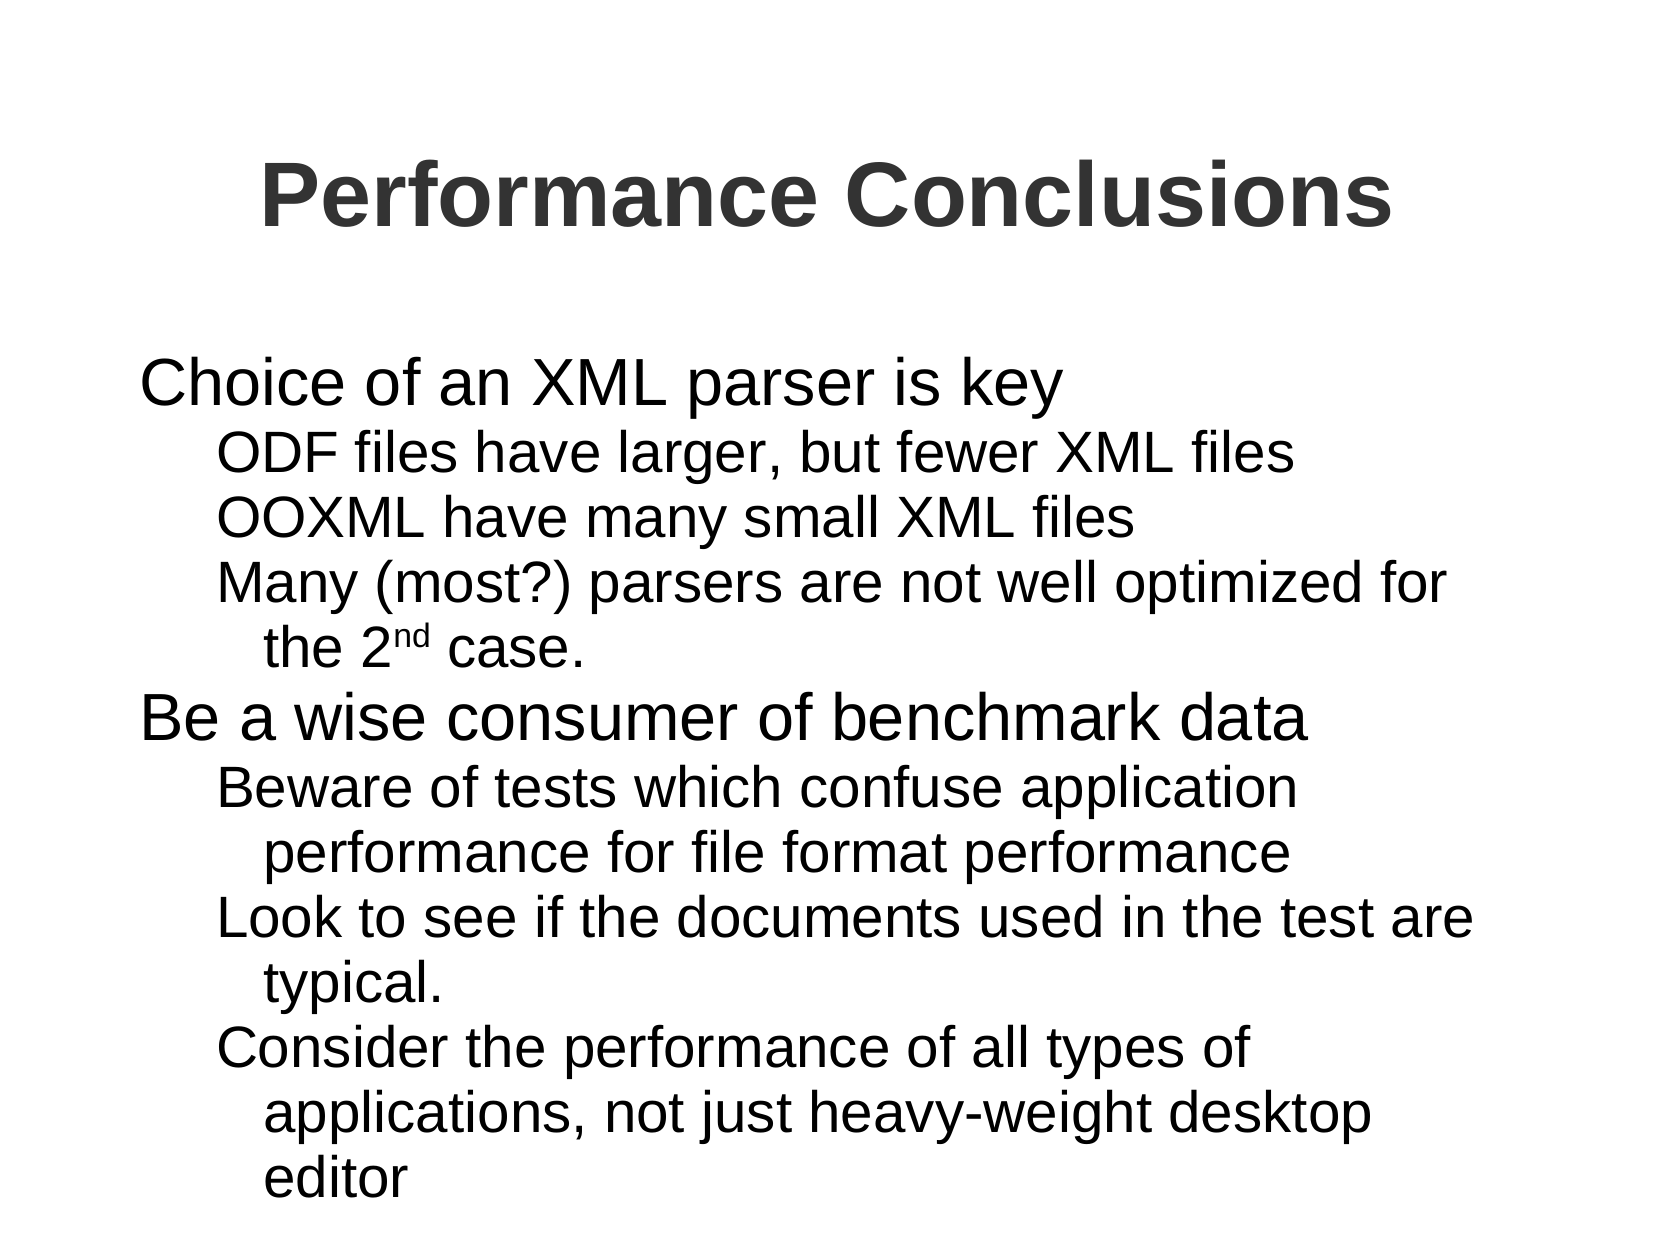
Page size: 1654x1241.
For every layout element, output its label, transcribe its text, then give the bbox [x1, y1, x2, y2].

list Choice of an XML parser is key ODF files have larger, but fewer XML files OOXML have many small XML files Many (most?) parsers are not well optimized for the 2nd case. Be a wise consumer of benchmark data Beware of tests which confuse application performance for file format performance Look to see if the documents used in the test are typical. Consider the performance of all types of applications, not just heavy-weight desktop editor [121, 344, 1534, 1210]
title Performance Conclusions [121, 91, 1534, 299]
